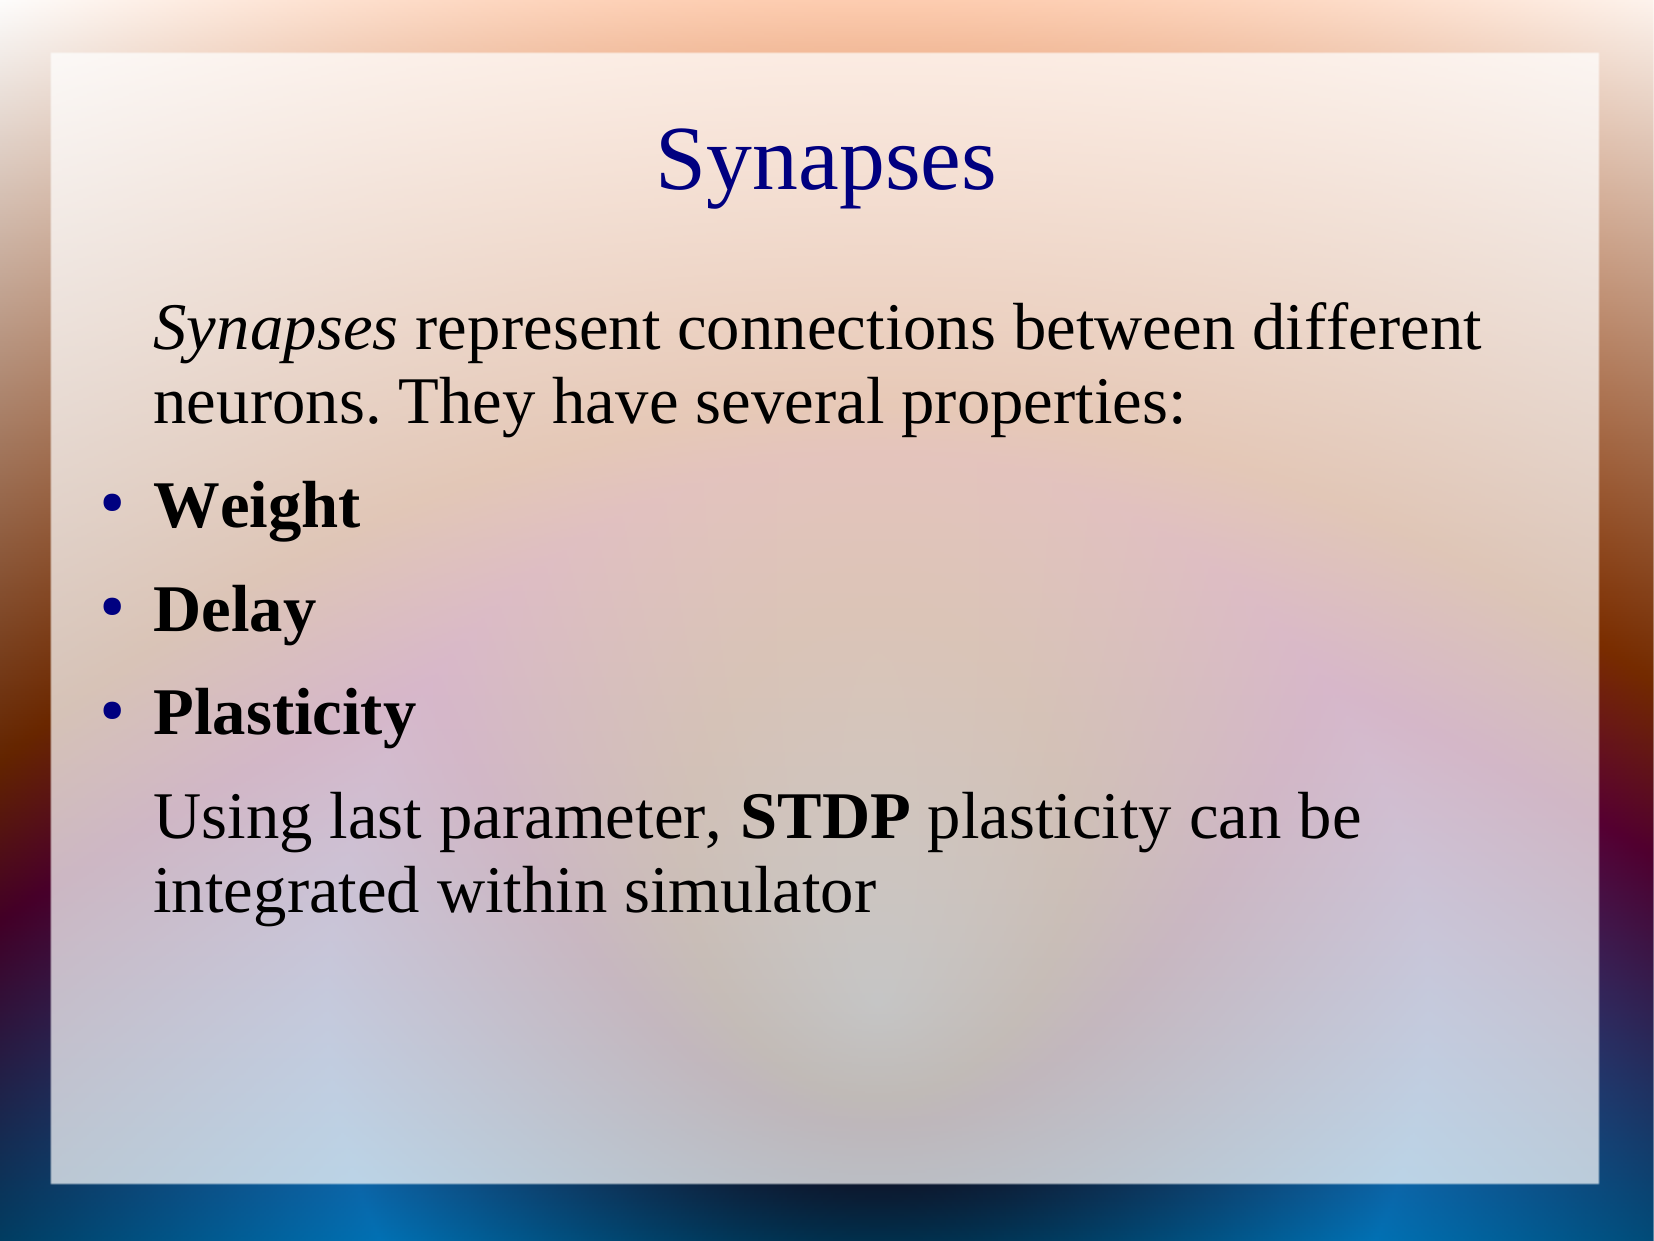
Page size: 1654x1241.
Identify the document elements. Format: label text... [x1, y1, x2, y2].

list Synapses represent connections between different neurons. They have several properties: Weight Delay Plasticity Using last parameter, STDP plasticity can be integrated within simulator [82, 290, 1571, 1010]
picture [0, 0, 1654, 1241]
title Synapses [82, 55, 1571, 263]
